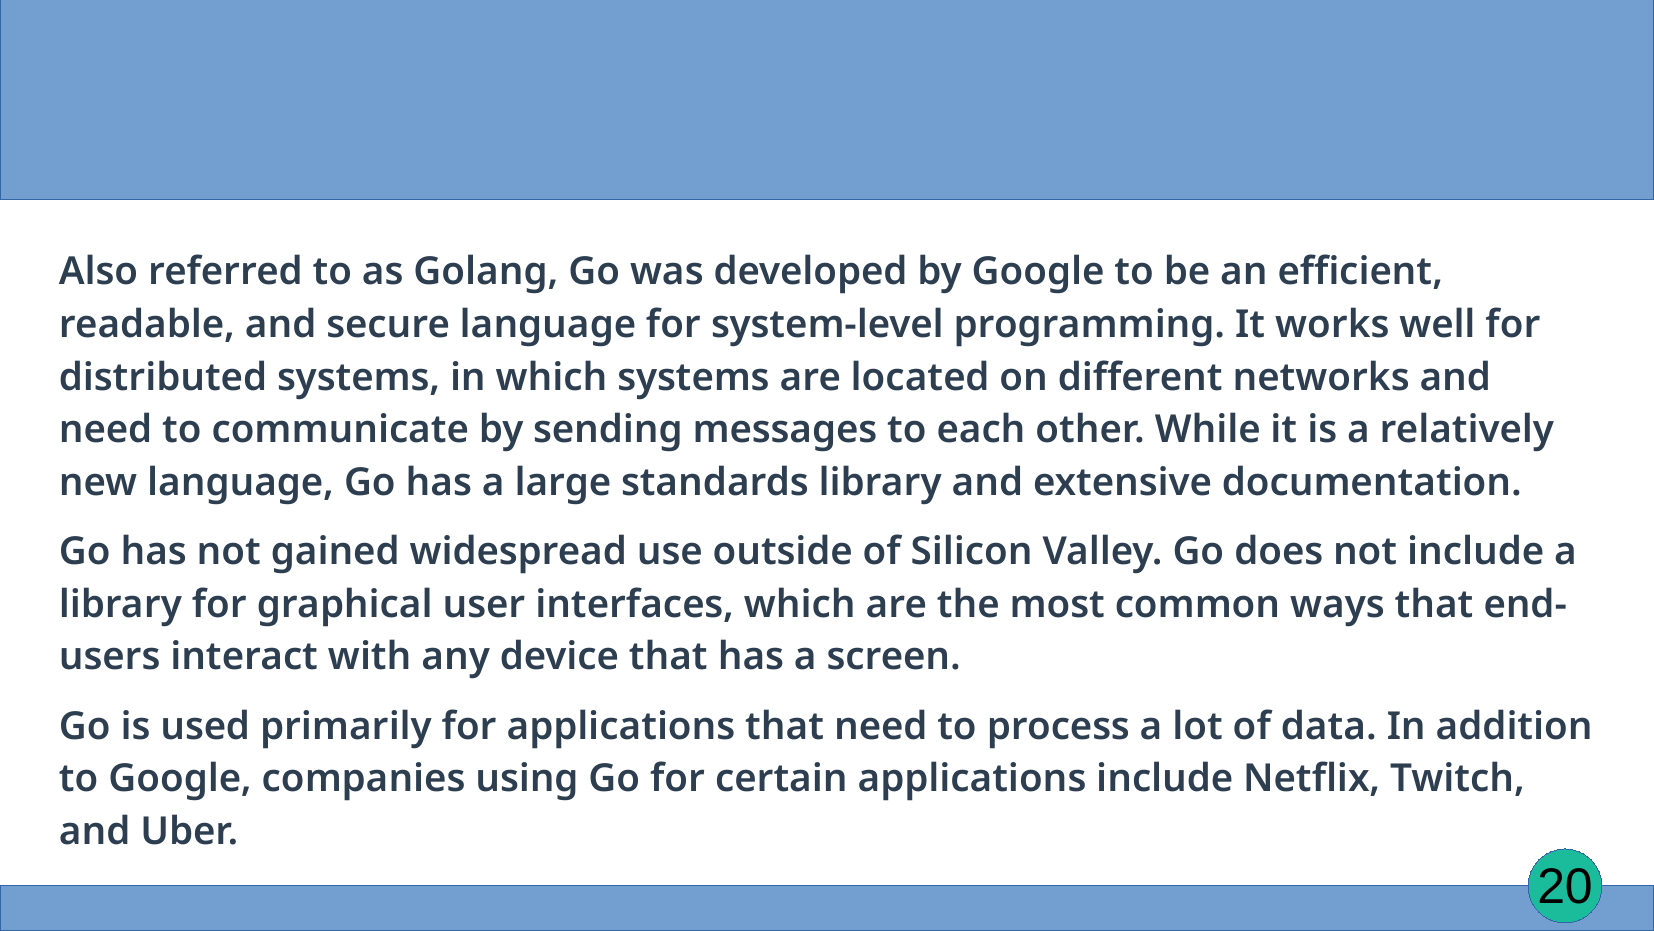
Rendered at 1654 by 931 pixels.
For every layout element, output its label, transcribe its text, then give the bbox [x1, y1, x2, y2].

list Also referred to as Golang, Go was developed by Google to be an efficient, readable, and secure language for system-level programming. It works well for distributed systems, in which systems are located on different networks and need to communicate by sending messages to each other. While it is a relatively new language, Go has a large standards library and extensive documentation. Go has not gained widespread use outside of Silicon Valley. Go does not include a library for graphical user interfaces, which are the most common ways that end-users interact with any device that has a screen. Go is used primarily for applications that need to process a lot of data. In addition to Google, companies using Go for certain applications include Netflix, Twitch, and Uber. [59, 243, 1595, 864]
